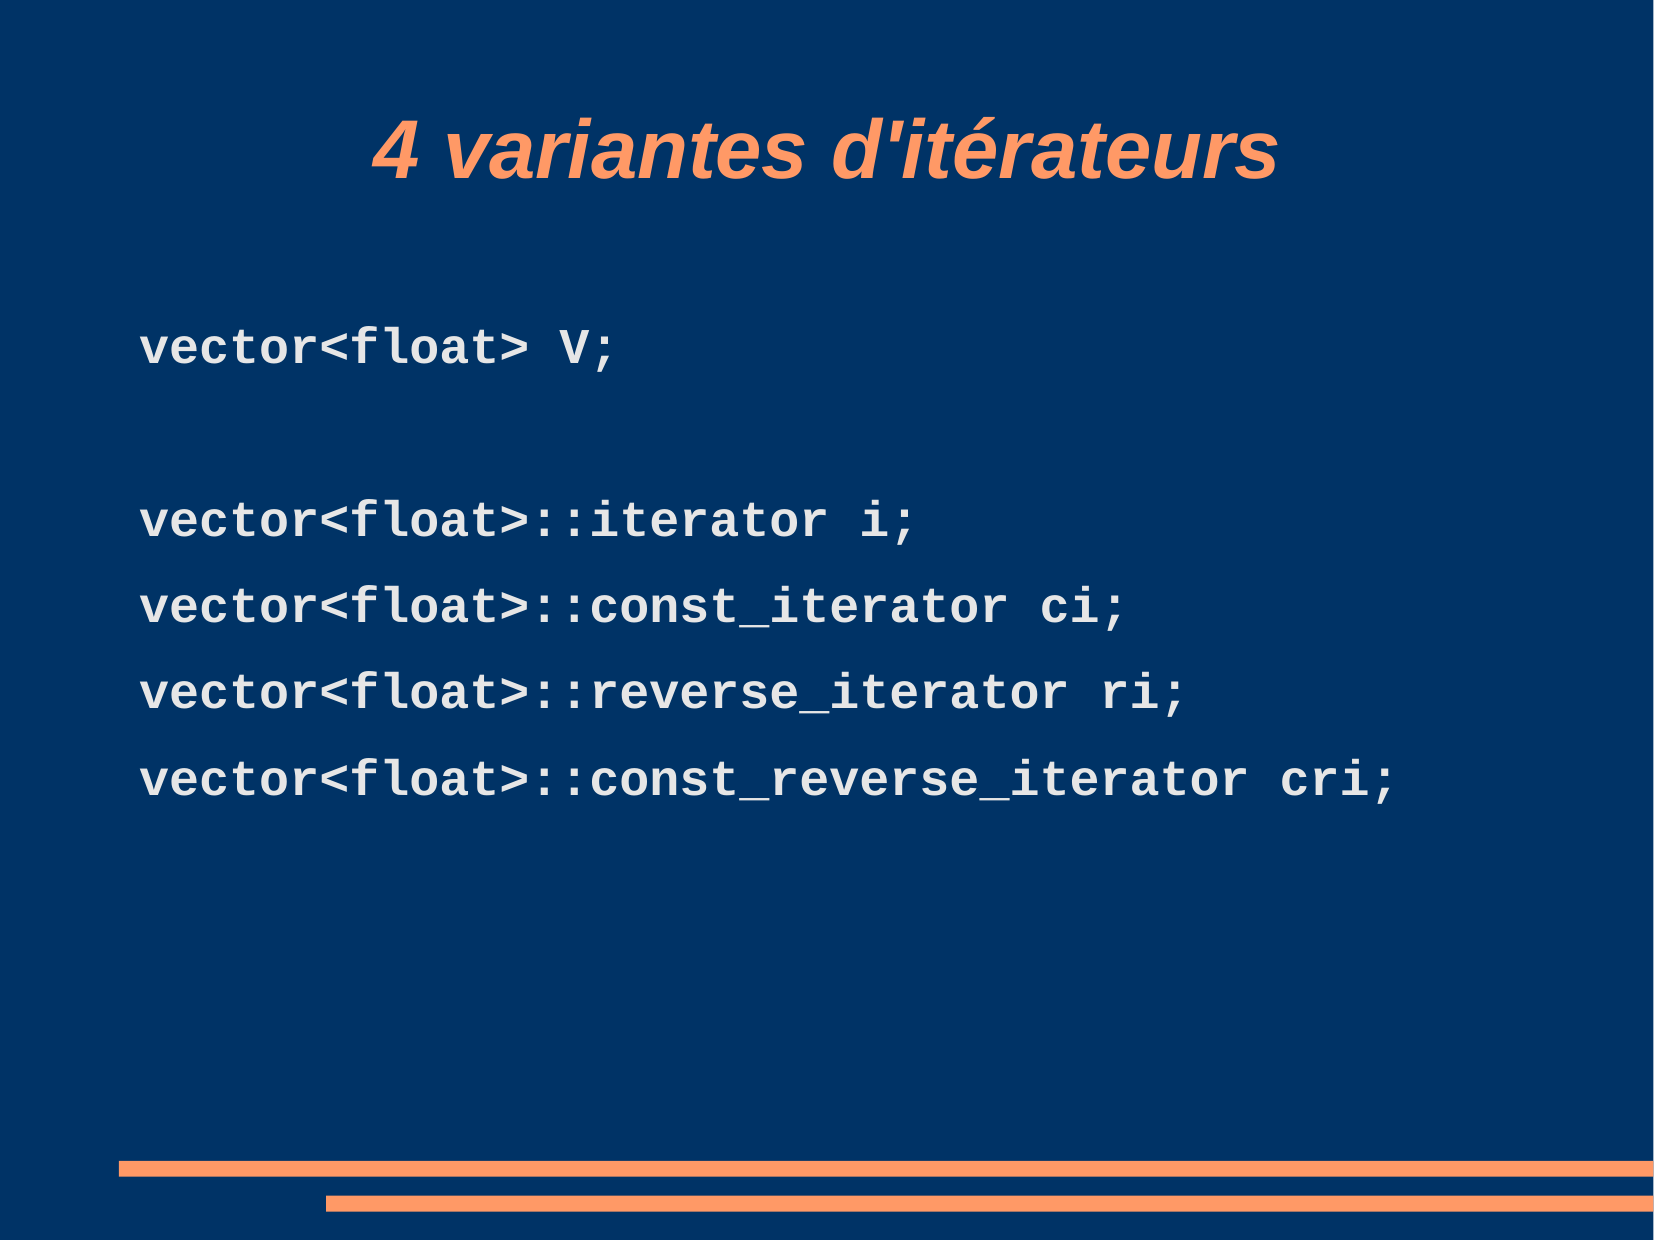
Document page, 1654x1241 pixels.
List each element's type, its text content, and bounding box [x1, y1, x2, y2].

list vector<float> V; vector<float>::iterator i; vector<float>::const_iterator ci; vector<float>::reverse_iterator ri; vector<float>::const_reverse_iterator cri; [121, 322, 1561, 1132]
title 4 variantes d'itérateurs [121, 46, 1534, 254]
